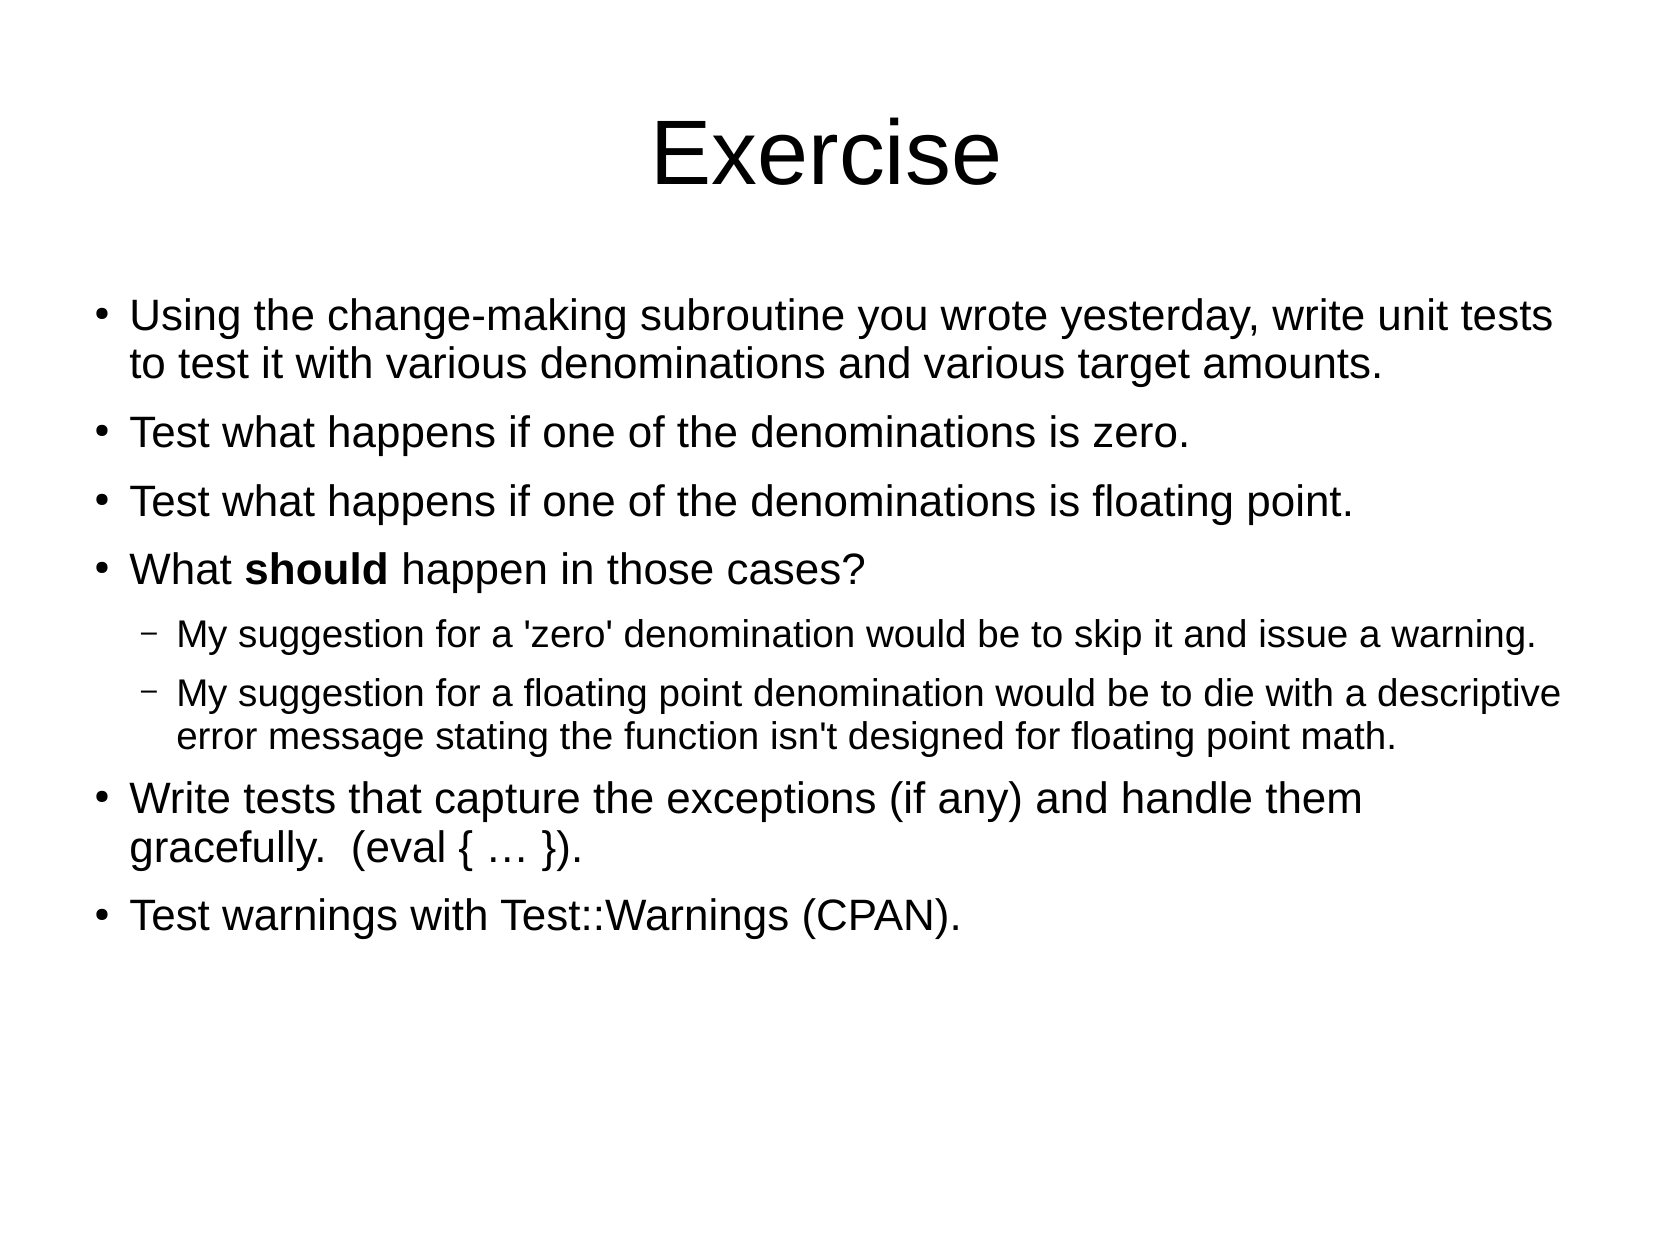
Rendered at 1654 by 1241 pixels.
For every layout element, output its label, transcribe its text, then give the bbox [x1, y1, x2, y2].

title Exercise [82, 49, 1571, 257]
list Using the change-making subroutine you wrote yesterday, write unit tests to test it with various denominations and various target amounts. Test what happens if one of the denominations is zero. Test what happens if one of the denominations is floating point. What should happen in those cases? My suggestion for a 'zero' denomination would be to skip it and issue a warning. My suggestion for a floating point denomination would be to die with a descriptive error message stating the function isn't designed for floating point math. Write tests that capture the exceptions (if any) and handle them gracefully. (eval { … }). Test warnings with Test::Warnings (CPAN). [82, 290, 1571, 1010]
